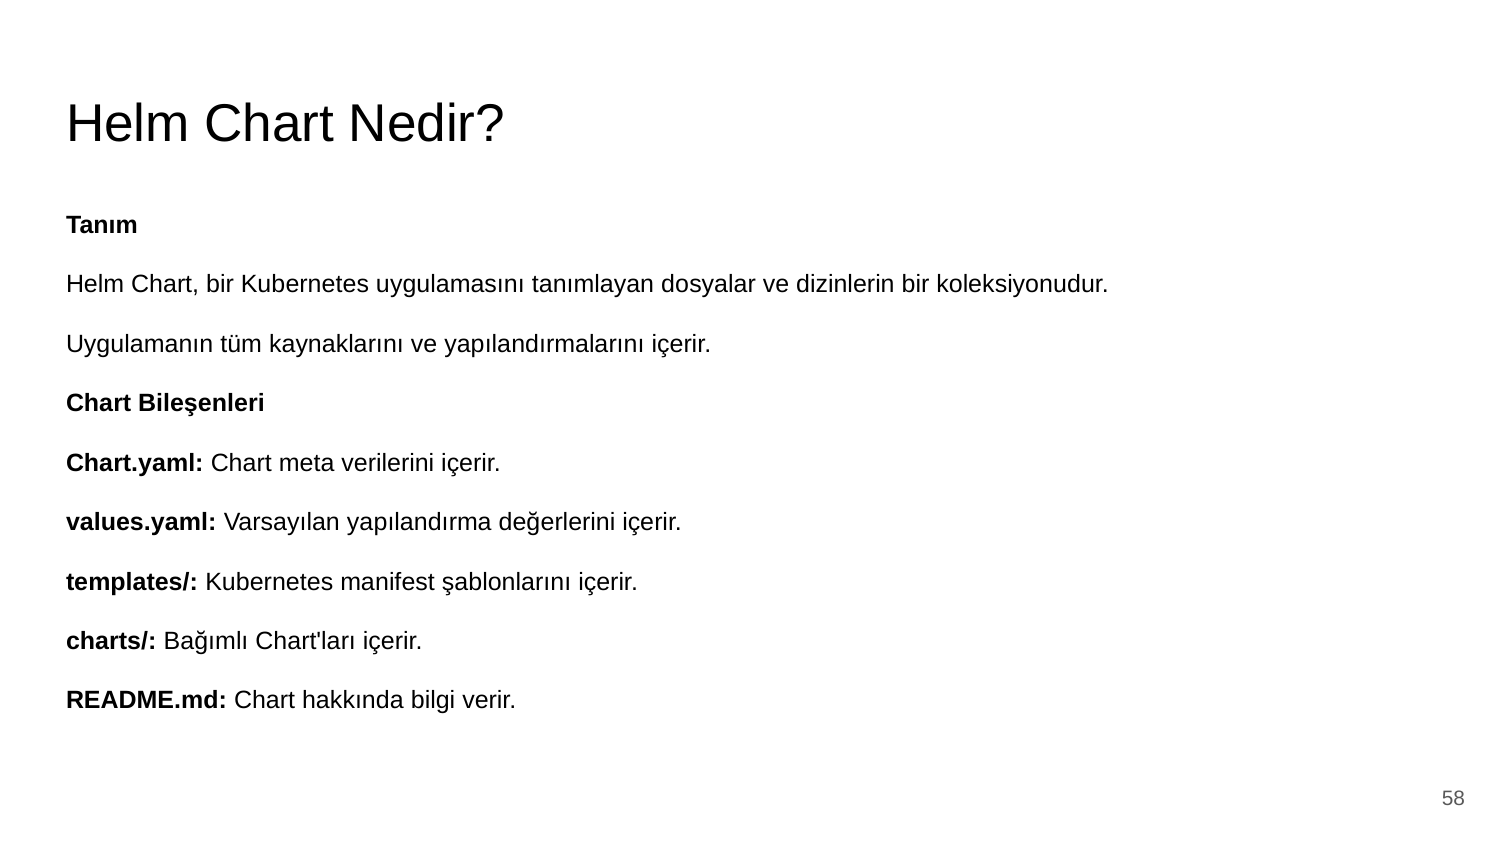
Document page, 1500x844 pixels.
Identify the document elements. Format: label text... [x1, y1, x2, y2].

list Tanım Helm Chart, bir Kubernetes uygulamasını tanımlayan dosyalar ve dizinlerin bir koleksiyonudur. Uygulamanın tüm kaynaklarını ve yapılandırmalarını içerir. Chart Bileşenleri Chart.yaml: Chart meta verilerini içerir. values.yaml: Varsayılan yapılandırma değerlerini içerir. templates/: Kubernetes manifest şablonlarını içerir. charts/: Bağımlı Chart'ları içerir. README.md: Chart hakkında bilgi verir. [51, 189, 1449, 750]
slide_number <number> [1389, 764, 1480, 830]
title Helm Chart Nedir? [51, 72, 1449, 167]
